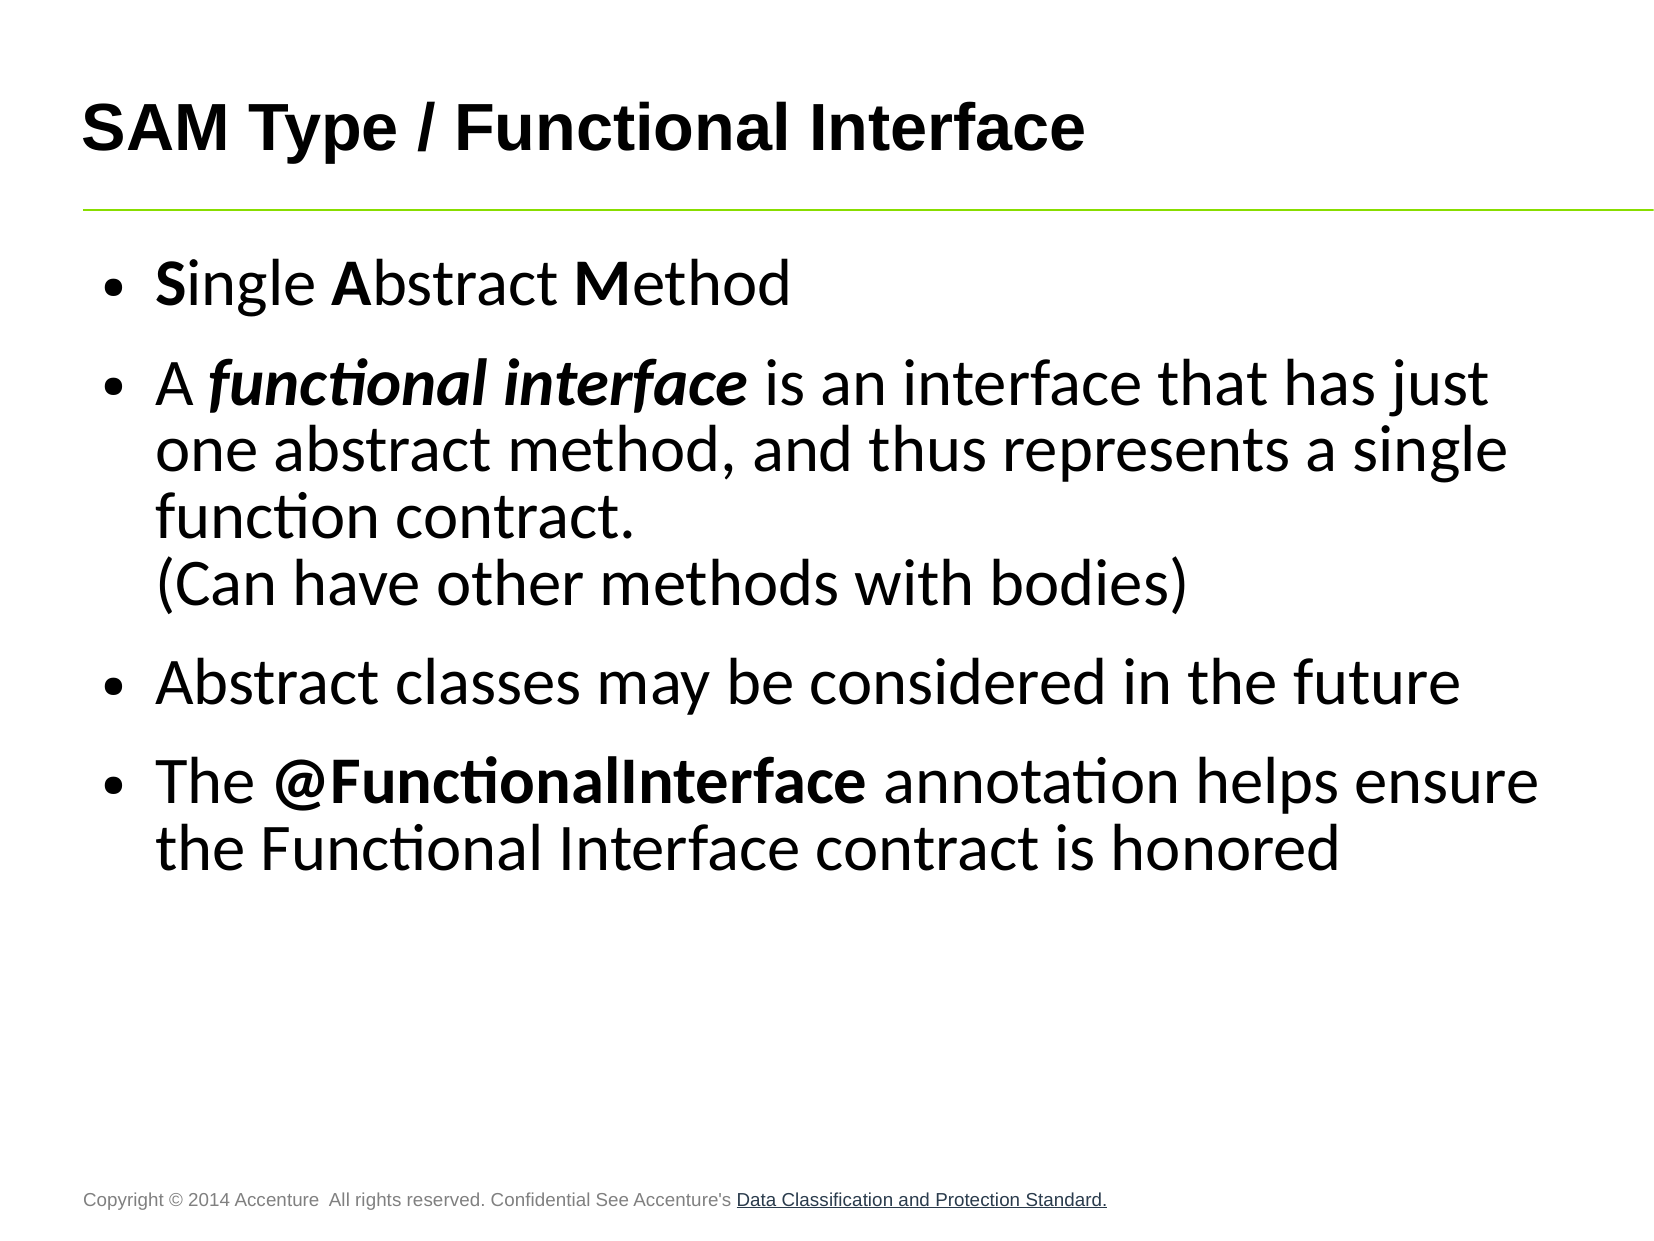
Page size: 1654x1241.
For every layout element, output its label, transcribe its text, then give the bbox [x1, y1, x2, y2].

list Single Abstract Method A functional interface is an interface that has just one abstract method, and thus represents a single function contract. (Can have other methods with bodies) Abstract classes may be considered in the future The @FunctionalInterface annotation helps ensure the Functional Interface contract is honored [84, 255, 1573, 1166]
title SAM Type / Functional Interface [81, 56, 1654, 199]
